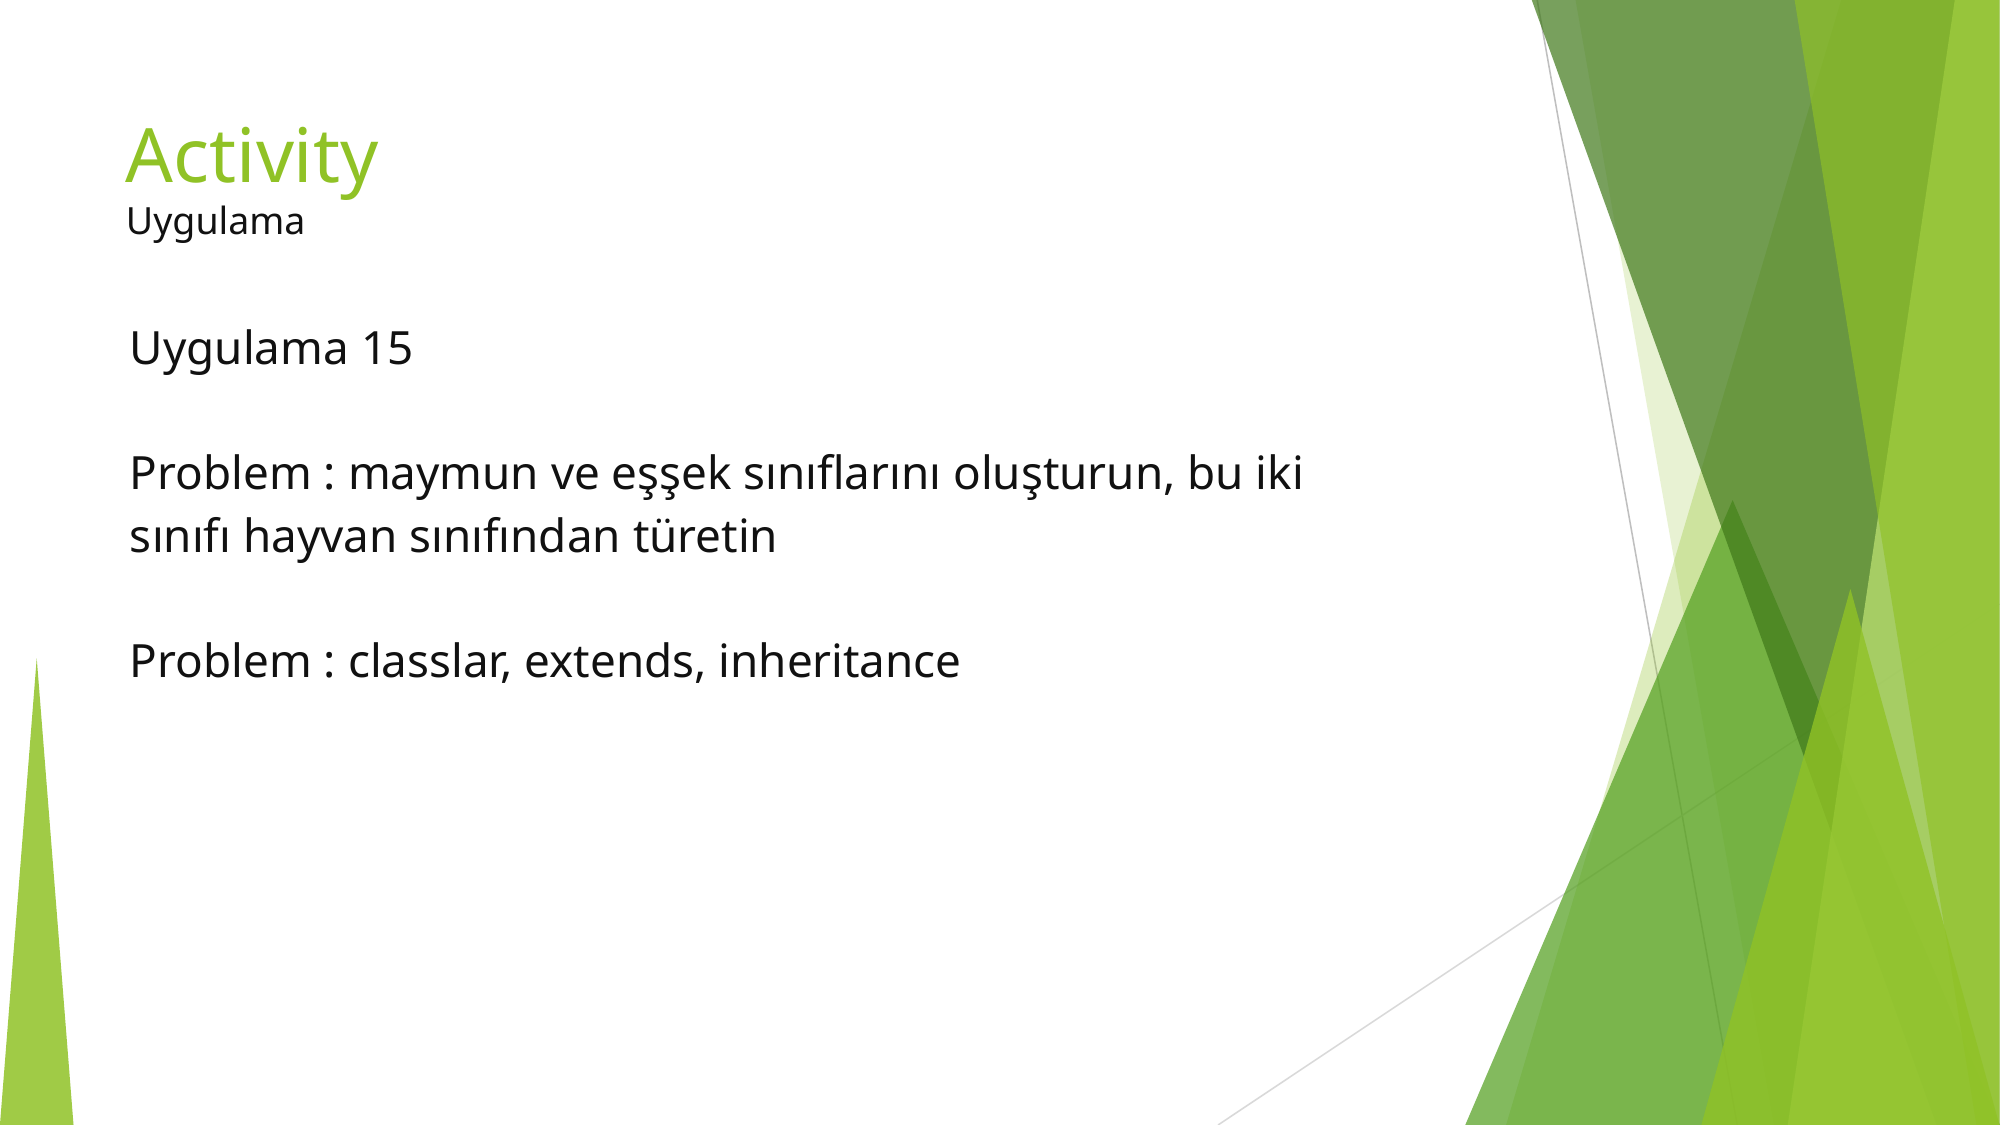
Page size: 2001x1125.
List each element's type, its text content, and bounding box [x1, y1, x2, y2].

text_box Uygulama 15 Problem : maymun ve eşşek sınıflarını oluşturun, bu iki sınıfı hayvan sınıfından türetin Problem : classlar, extends, inheritance [129, 283, 1335, 911]
title Activity Uygulama [111, 99, 1522, 317]
